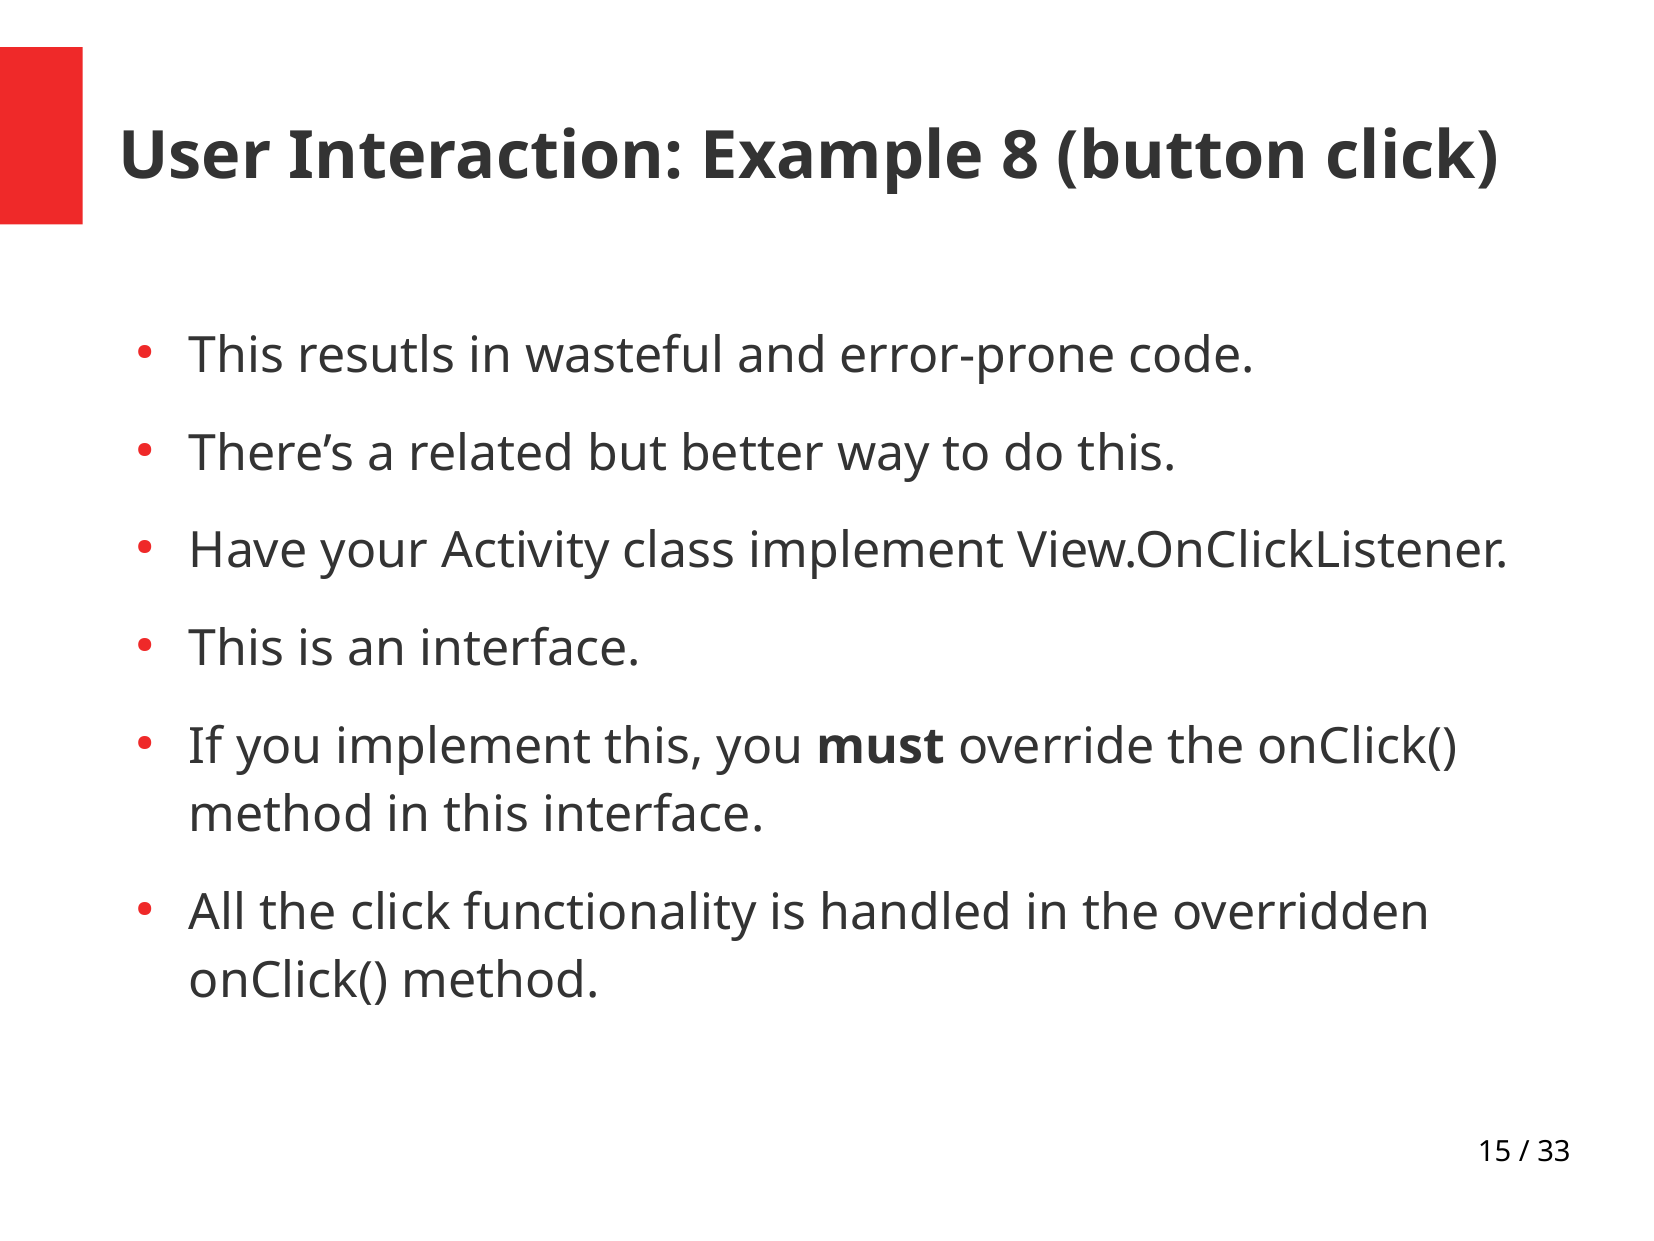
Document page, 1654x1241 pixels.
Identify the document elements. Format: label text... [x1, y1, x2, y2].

list This resutls in wasteful and error-prone code. There’s a related but better way to do this. Have your Activity class implement View.OnClickListener. This is an interface. If you implement this, you must override the onClick() method in this interface. All the click functionality is handled in the overridden onClick() method. [118, 318, 1536, 1039]
title User Interaction: Example 8 (button click) [118, 49, 1571, 257]
